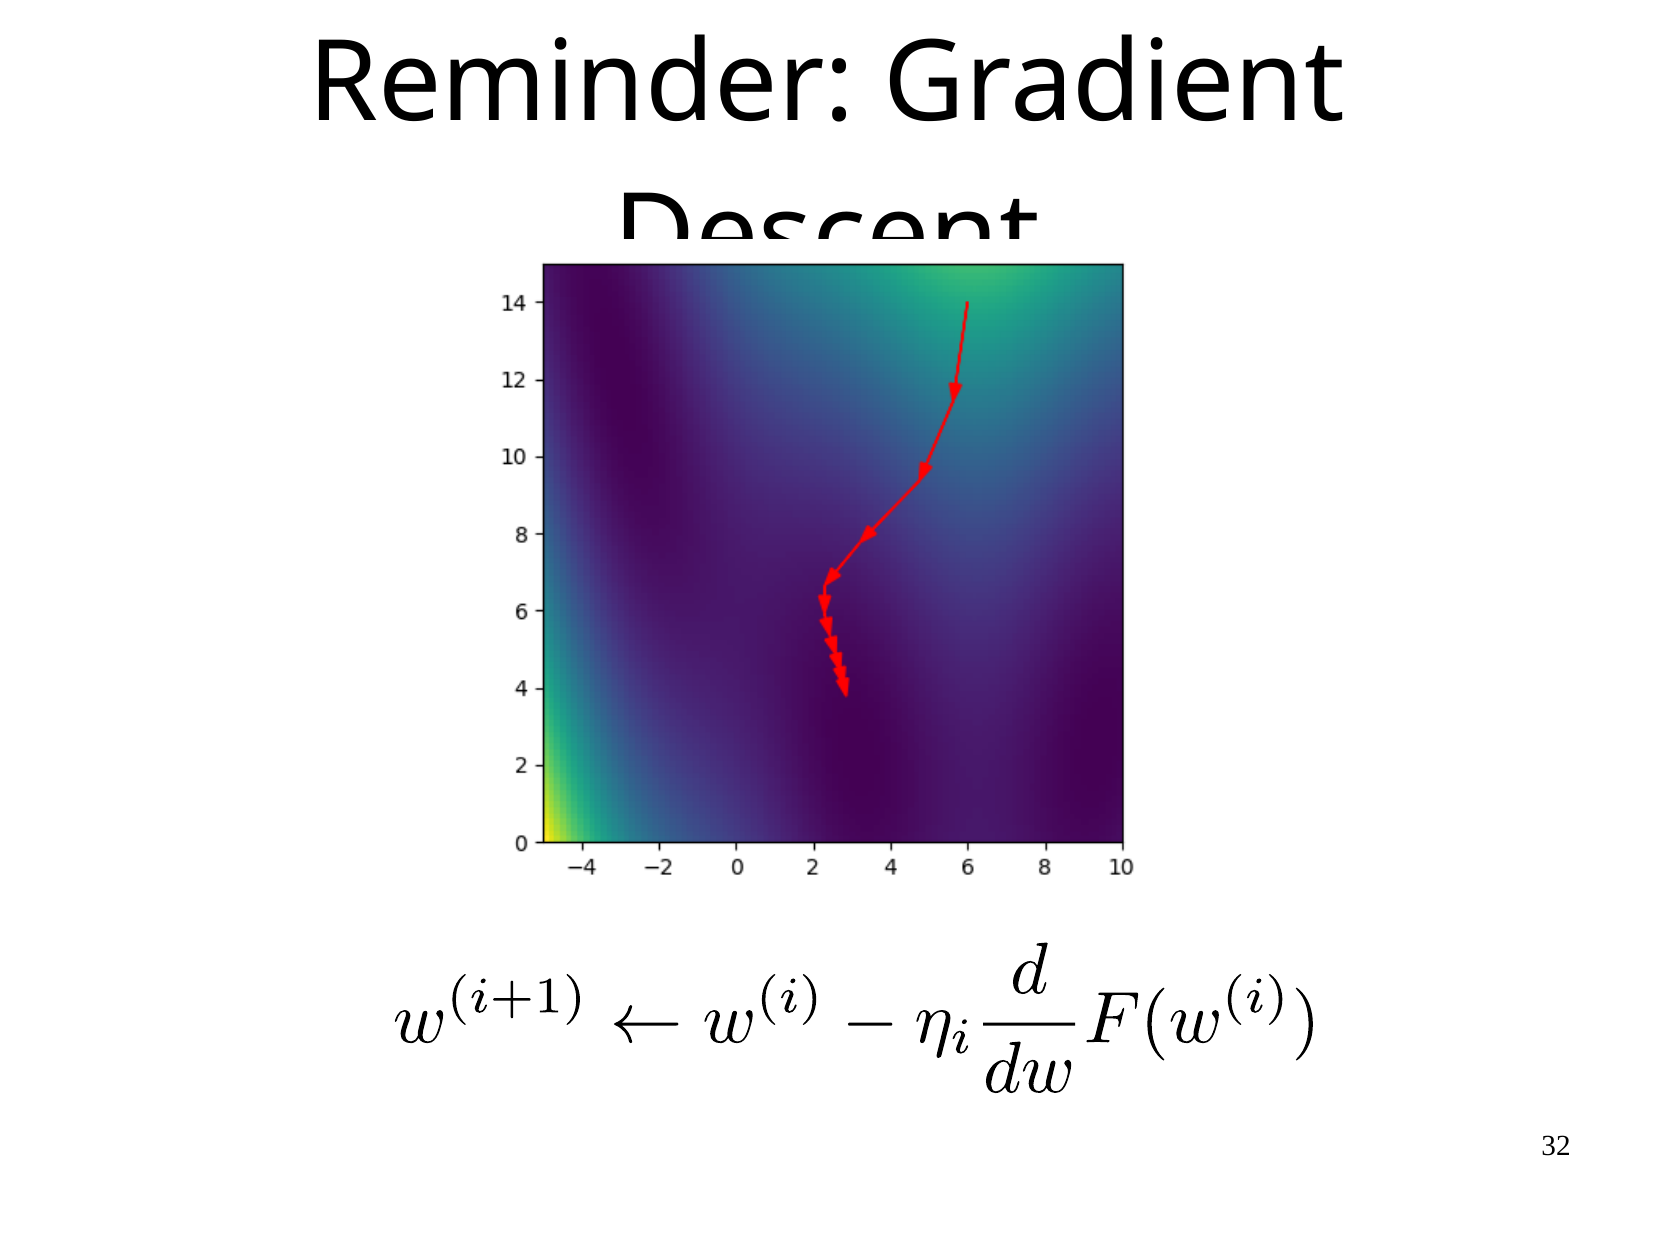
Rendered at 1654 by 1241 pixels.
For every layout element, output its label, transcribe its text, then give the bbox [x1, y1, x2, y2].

picture [482, 239, 1171, 889]
text_box [392, 942, 1321, 1094]
title Reminder: Gradient Descent [82, 49, 1571, 257]
